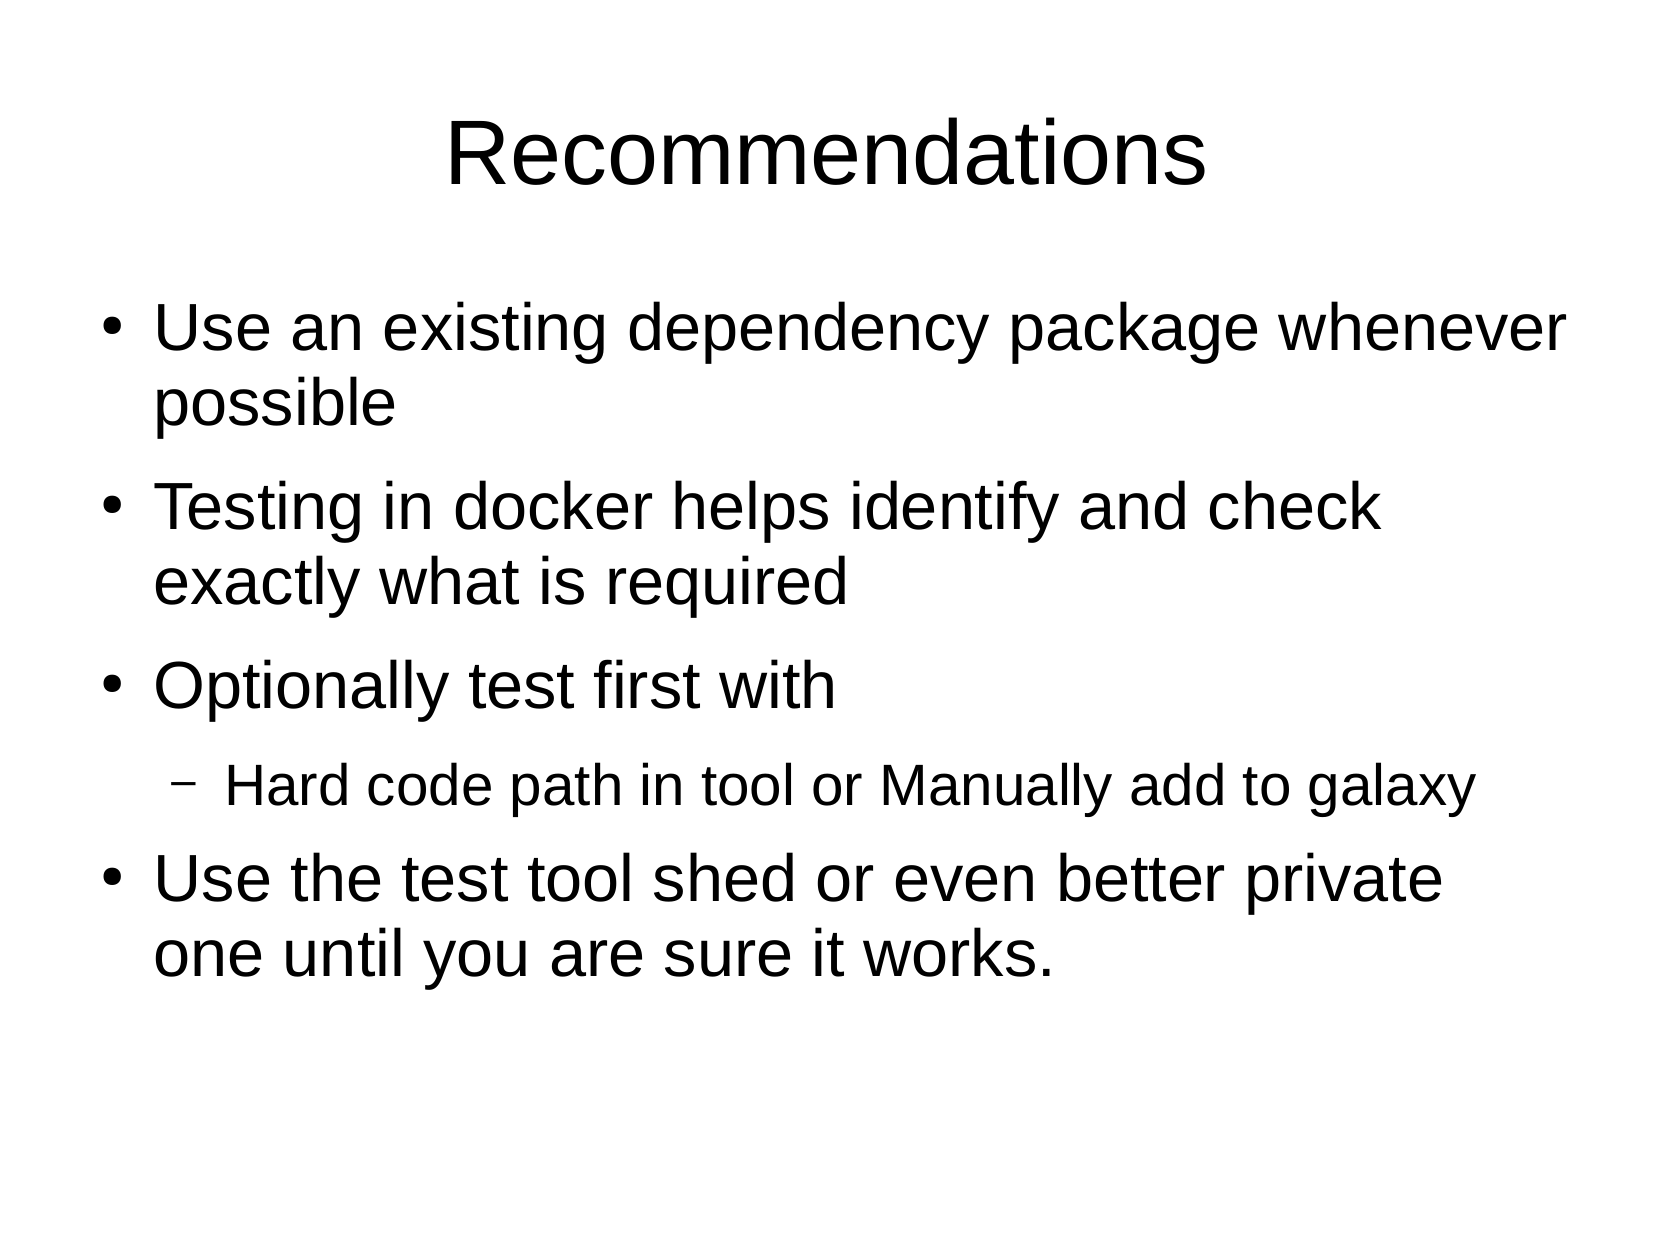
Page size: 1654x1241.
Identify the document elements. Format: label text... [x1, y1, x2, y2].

list Use an existing dependency package whenever possible Testing in docker helps identify and check exactly what is required Optionally test first with Hard code path in tool or Manually add to galaxy Use the test tool shed or even better private one until you are sure it works. [82, 290, 1571, 1010]
title Recommendations [82, 49, 1571, 257]
